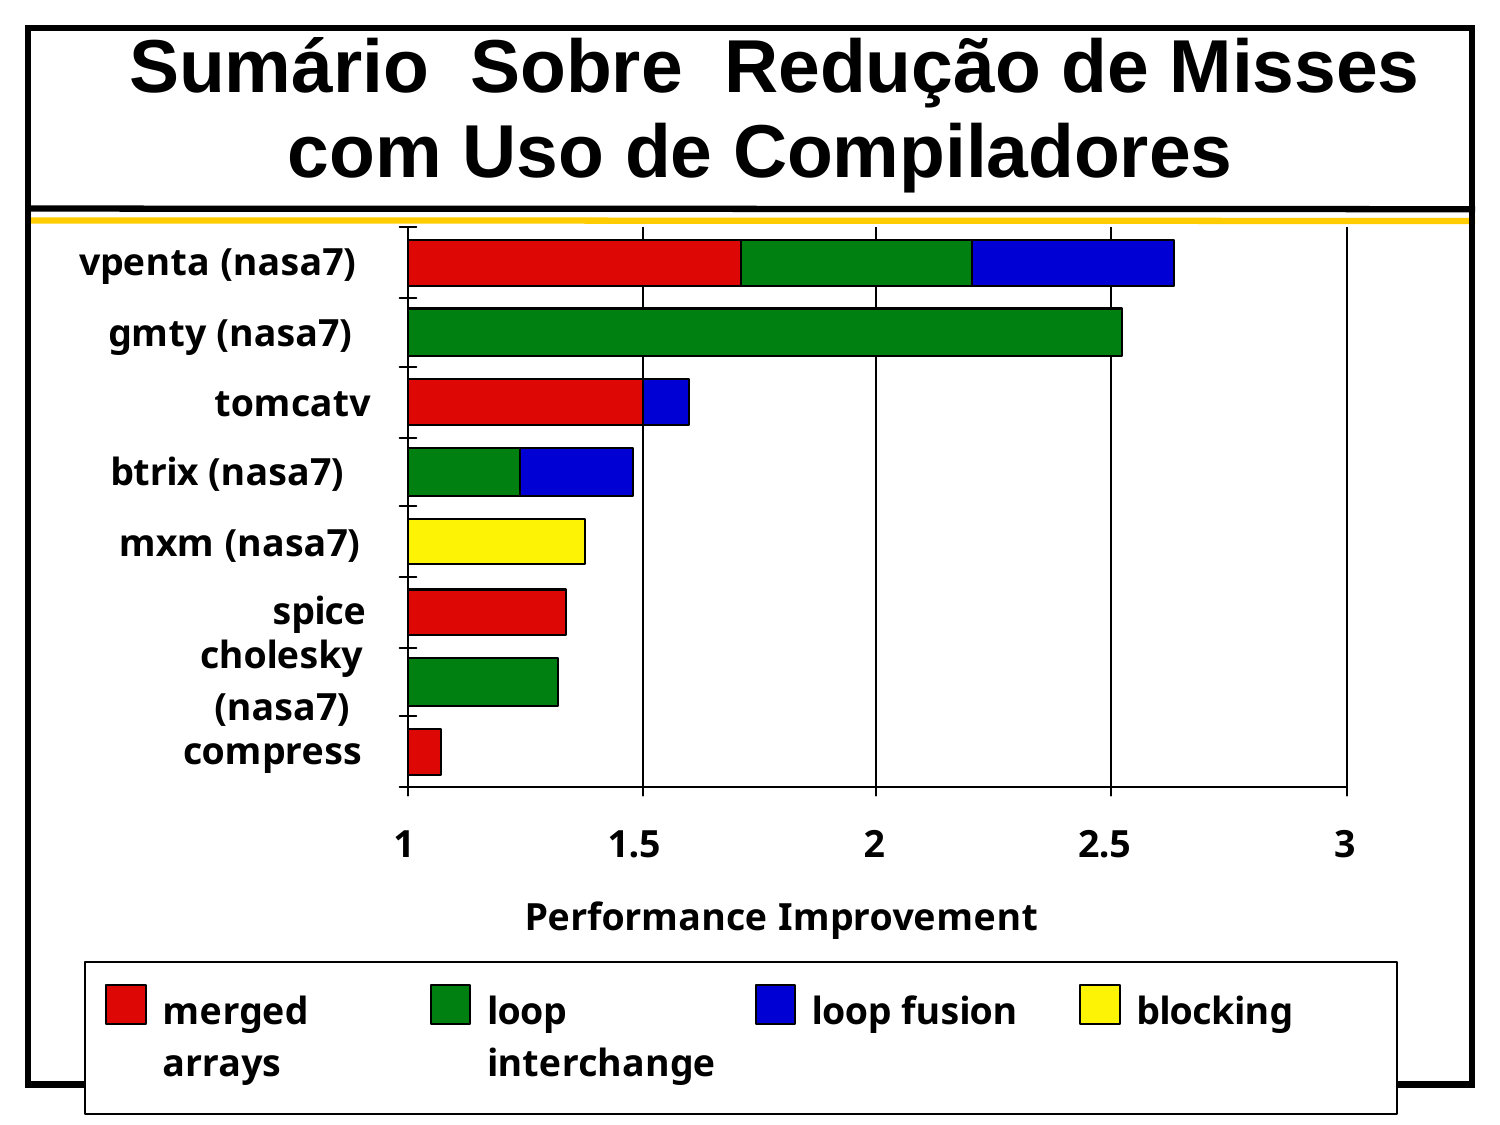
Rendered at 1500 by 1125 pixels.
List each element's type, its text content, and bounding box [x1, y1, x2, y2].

chart [29, 167, 1455, 1125]
title Sumário Sobre Redução de Misses com Uso de Compiladores [43, 15, 1479, 204]
